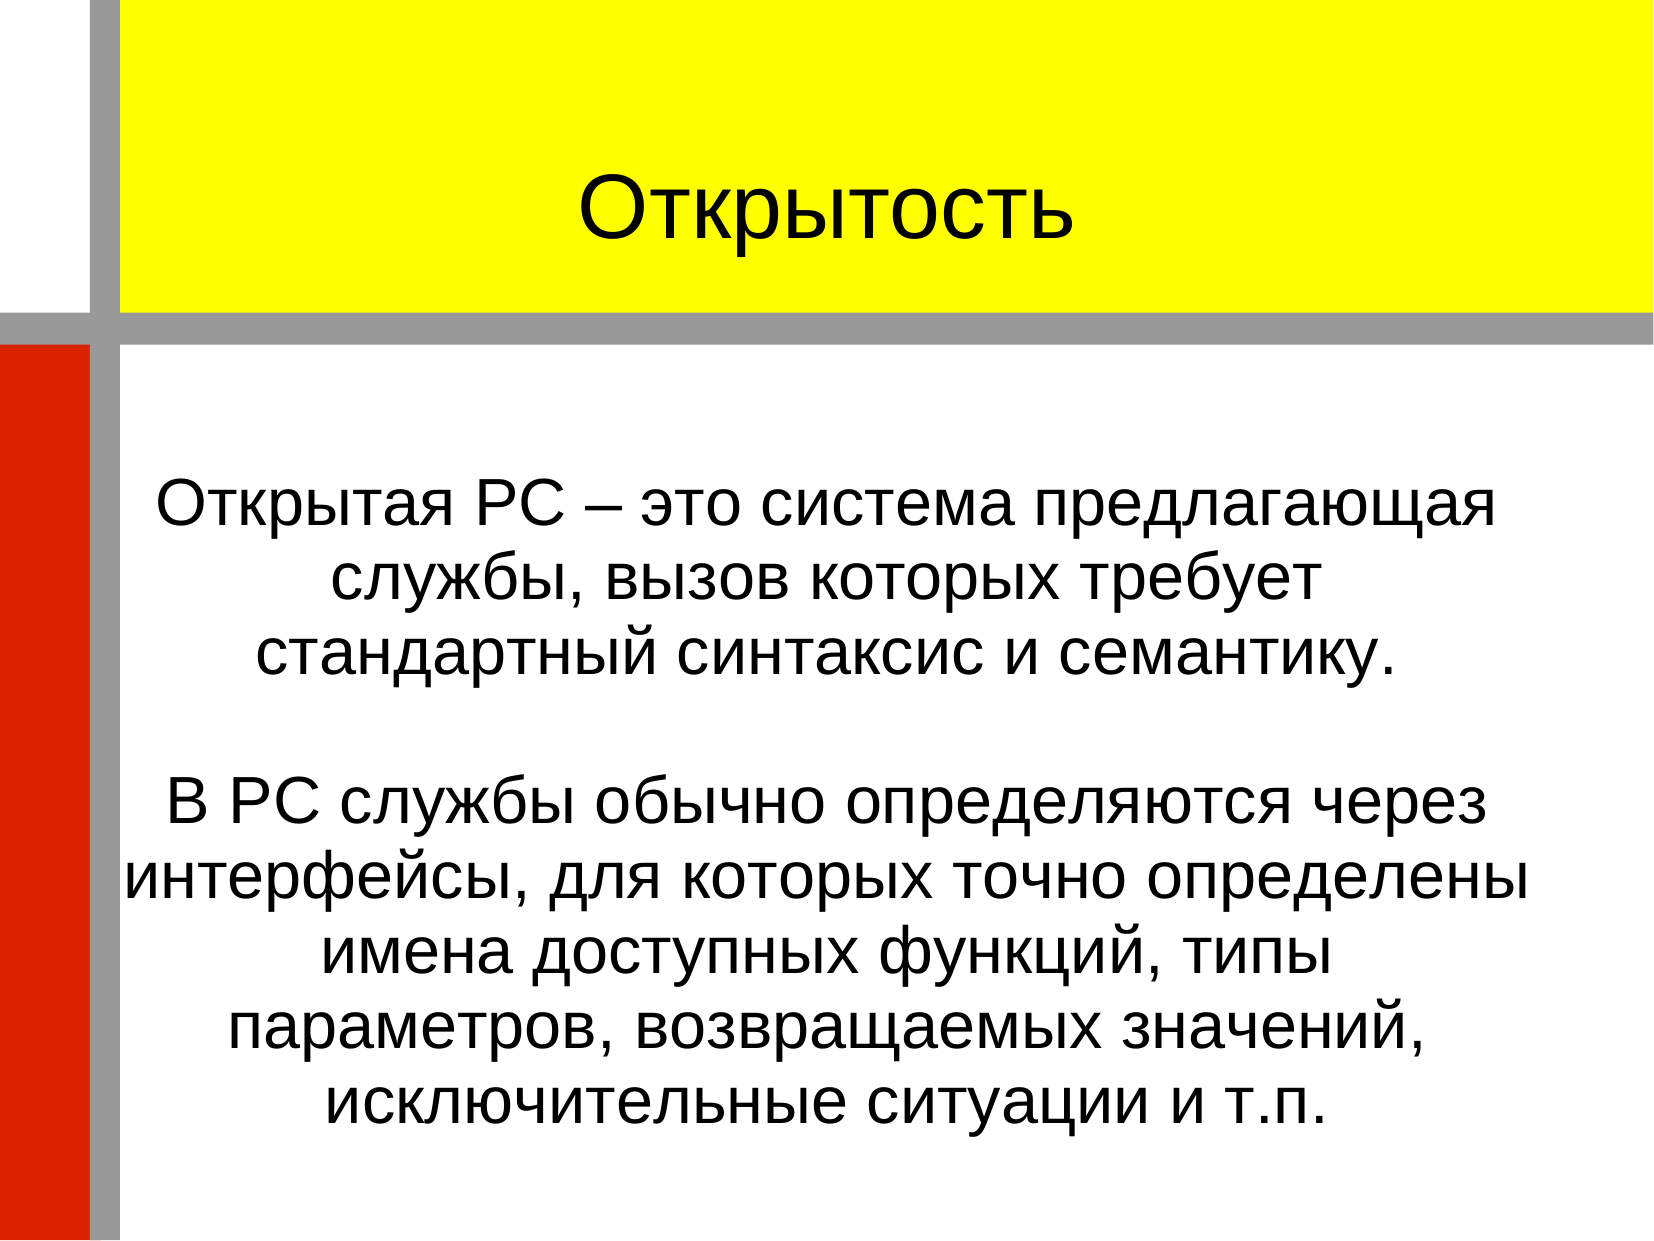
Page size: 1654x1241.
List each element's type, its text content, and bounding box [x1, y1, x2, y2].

title Открытость [121, 102, 1534, 311]
subtitle Открытая РС – это система предлагающая службы, вызов которых требует стандартный синтаксис и семантику. В РС службы обычно определяются через интерфейсы, для которых точно определены имена доступных функций, типы параметров, возвращаемых значений, исключительные ситуации и т.п. [121, 399, 1534, 1203]
